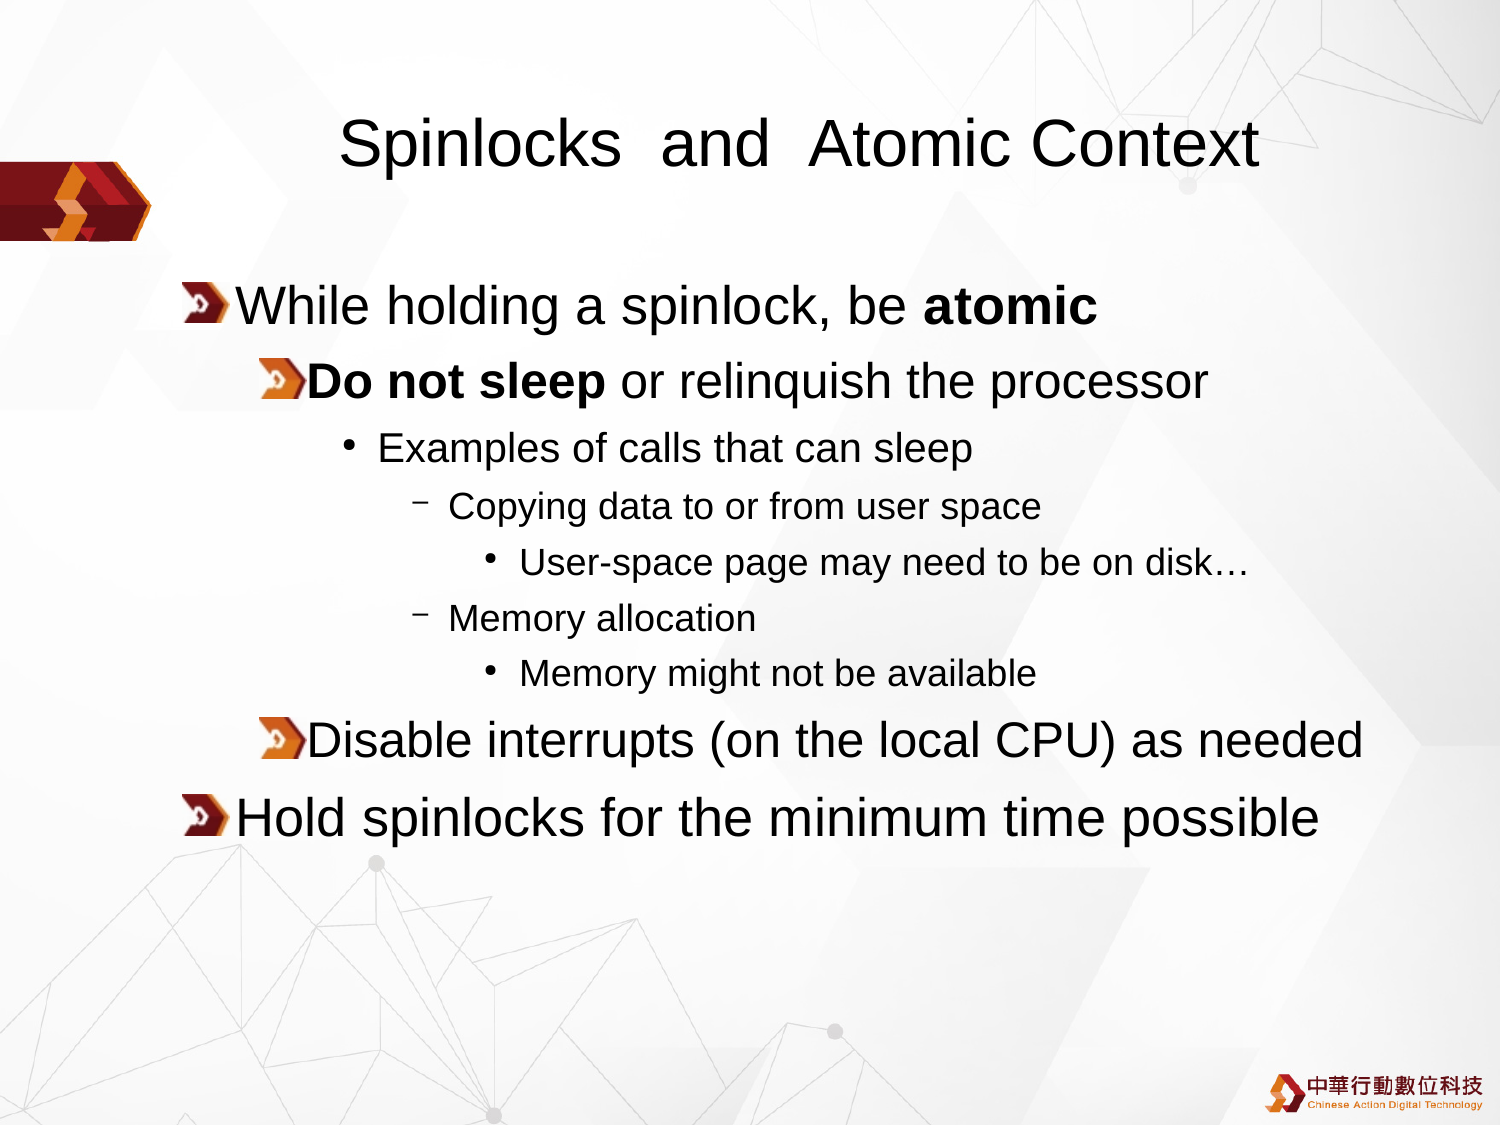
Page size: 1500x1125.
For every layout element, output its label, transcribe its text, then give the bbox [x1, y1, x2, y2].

list While holding a spinlock, be atomic Do not sleep or relinquish the processor Examples of calls that can sleep Copying data to or from user space User-space page may need to be on disk… Memory allocation Memory might not be available Disable interrupts (on the local CPU) as needed Hold spinlocks for the minimum time possible [150, 262, 1426, 1006]
picture [0, 0, 1500, 1125]
title Spinlocks and Atomic Context [150, 45, 1426, 234]
